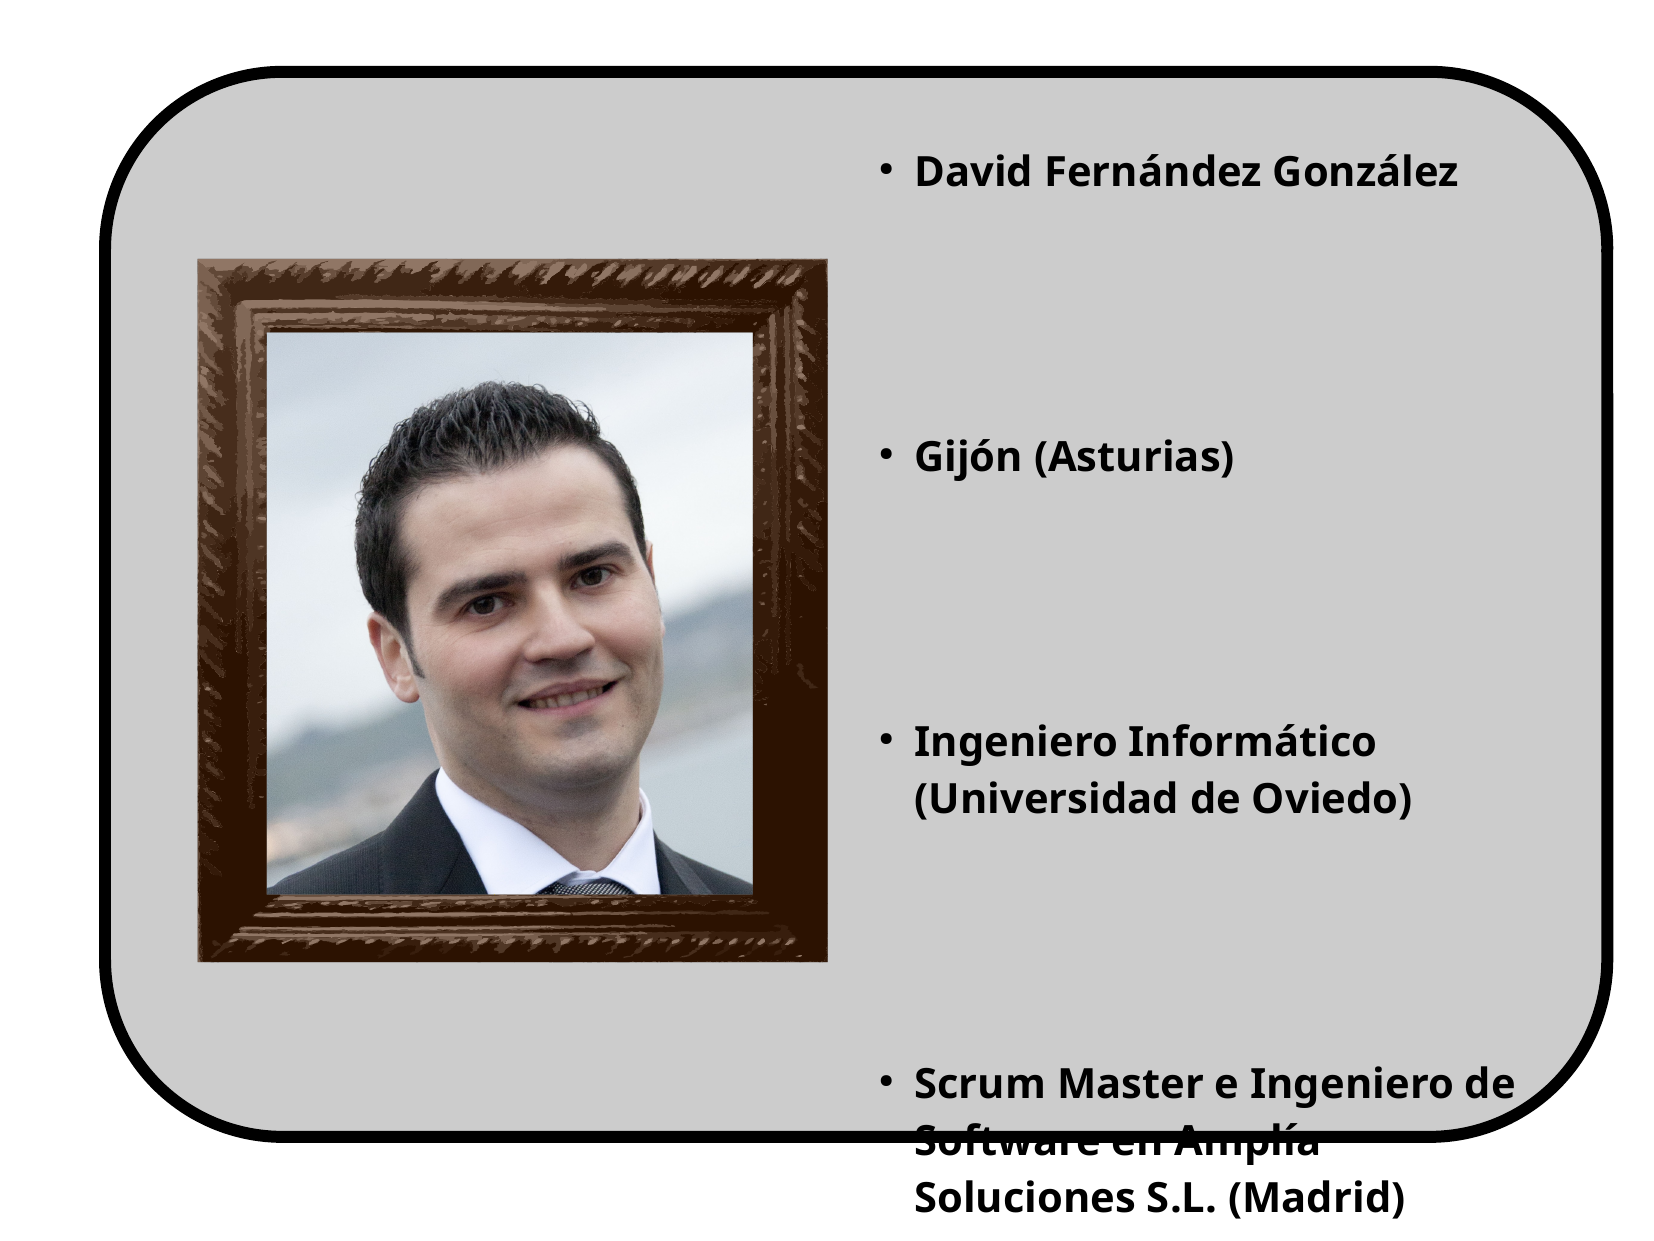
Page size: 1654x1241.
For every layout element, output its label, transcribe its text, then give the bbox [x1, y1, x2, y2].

text_box [1301, 1081, 1310, 1093]
text_box [105, 71, 1608, 1137]
text_box [1104, 1087, 1112, 1094]
text_box [986, 1081, 995, 1093]
text_box [1073, 1081, 1080, 1091]
text_box David Fernández González Gijón (Asturias) Ingeniero Informático (Universidad de Oviedo) Scrum Master e Ingeniero de Software en Amplía Soluciones S.L. (Madrid) [864, 134, 1561, 1081]
text_box [1436, 1081, 1446, 1093]
text_box [1472, 1081, 1481, 1093]
picture [197, 258, 828, 963]
